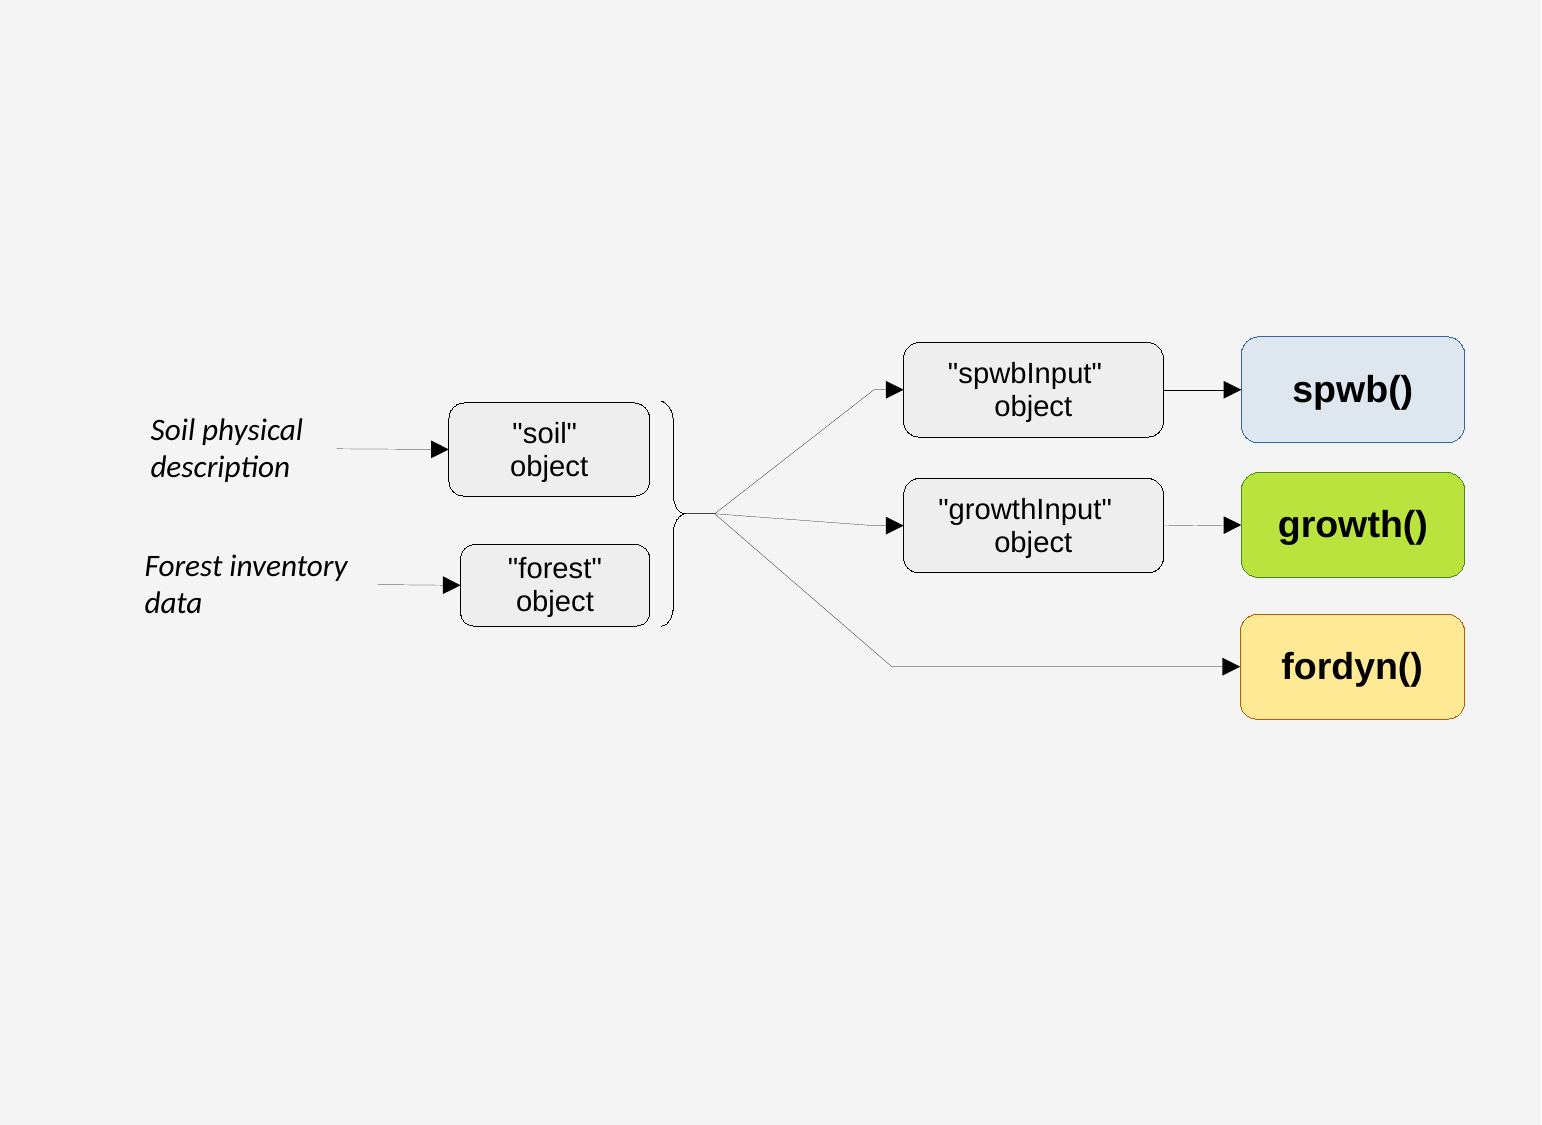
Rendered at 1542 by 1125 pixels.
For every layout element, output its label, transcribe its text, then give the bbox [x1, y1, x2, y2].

text_box "forest" object [460, 544, 650, 627]
text_box "soil" object [448, 402, 650, 497]
text_box "spwbInput" object [903, 342, 1164, 438]
text_box fordyn() [1240, 614, 1465, 720]
text_box Soil physical description [135, 401, 337, 497]
text_box Forest inventory data [129, 537, 378, 632]
text_box growth() [1241, 472, 1465, 578]
text_box spwb() [1241, 336, 1465, 443]
text_box "growthInput" object [903, 478, 1164, 573]
